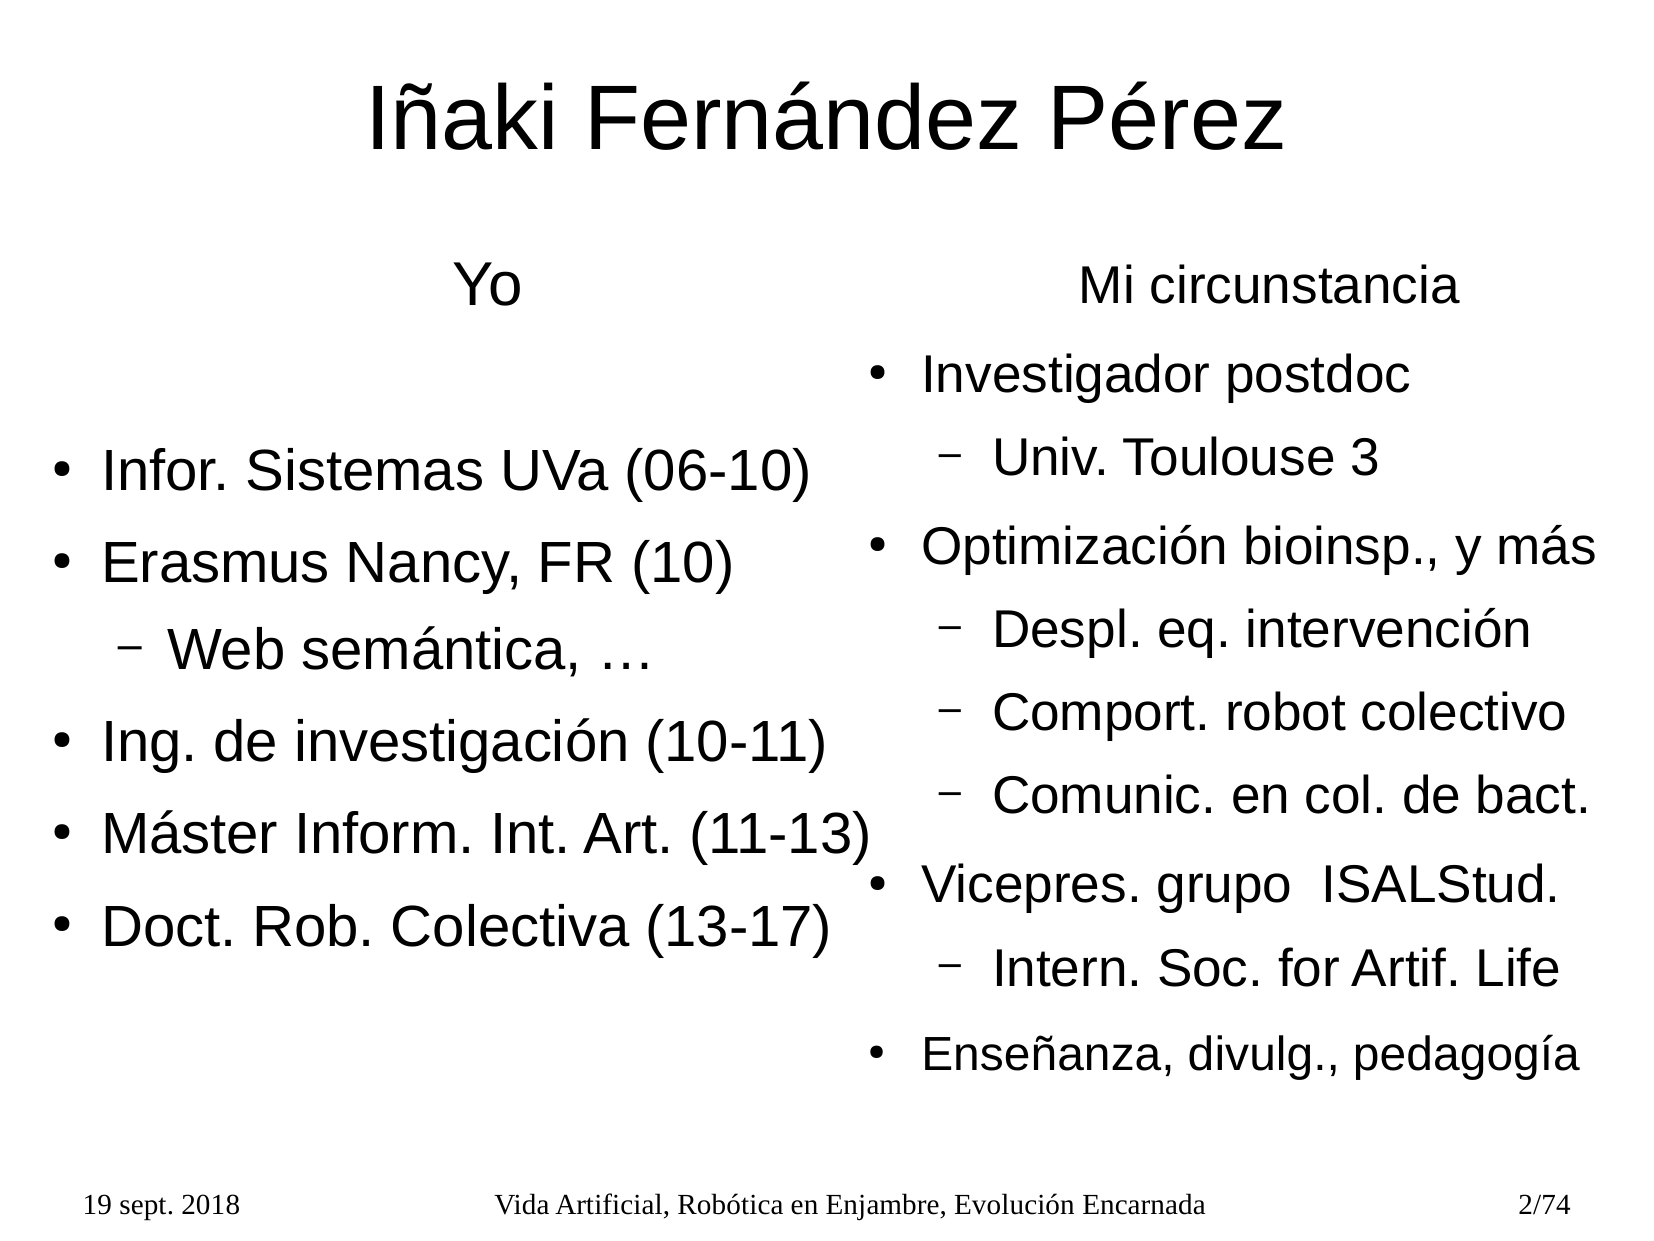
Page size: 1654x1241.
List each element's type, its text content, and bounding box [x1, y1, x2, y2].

list Mi circunstancia Investigador postdoc Univ. Toulouse 3 Optimización bioinsp., y más Despl. eq. intervención Comport. robot colectivo Comunic. en col. de bact. Vicepres. grupo ISALStud. Intern. Soc. for Artif. Life Enseñanza, divulg., pedagogía [850, 254, 1619, 1099]
list Yo Infor. Sistemas UVa (06-10) Erasmus Nancy, FR (10) Web semántica, … Ing. de investigación (10-11) Máster Inform. Int. Art. (11-13) Doct. Rob. Colectiva (13-17) [35, 248, 875, 969]
title Iñaki Fernández Pérez [82, 13, 1571, 222]
